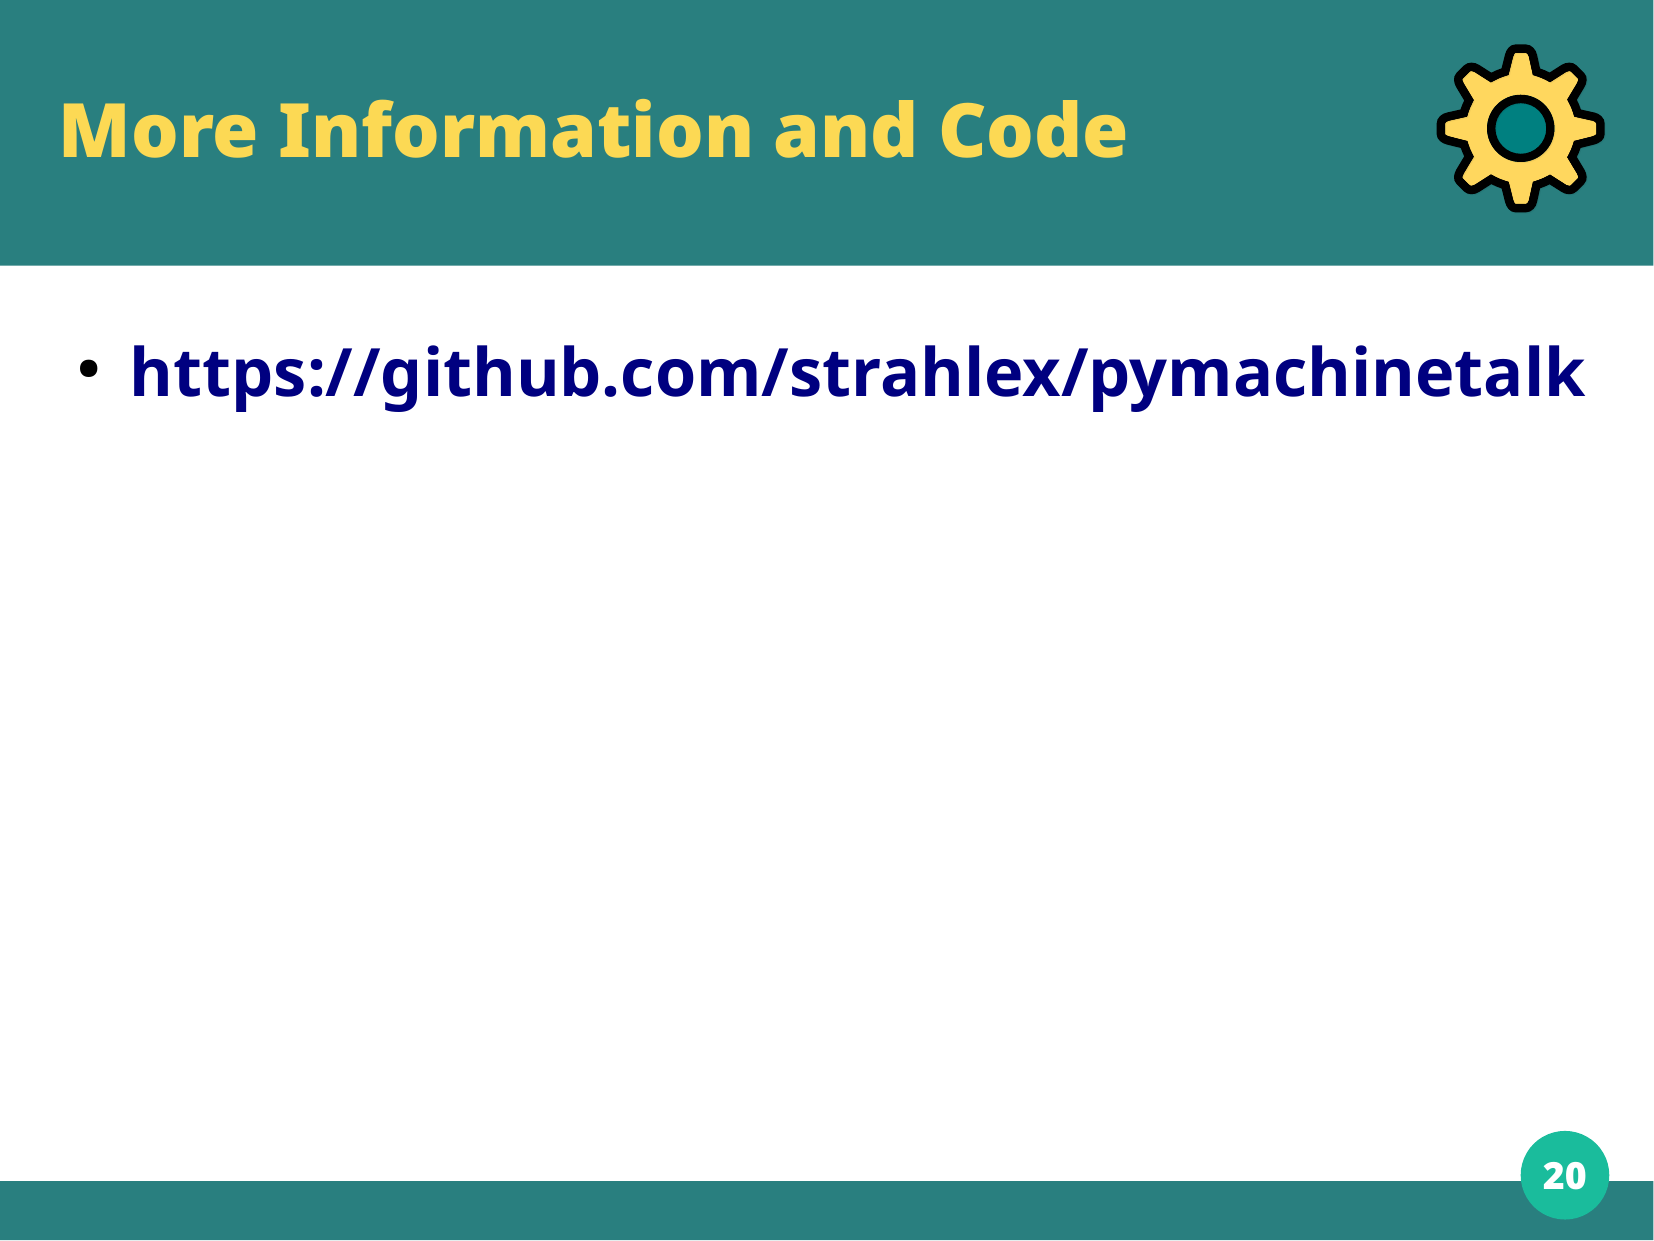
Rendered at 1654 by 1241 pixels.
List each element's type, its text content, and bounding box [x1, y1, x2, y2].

list https://github.com/strahlex/pymachinetalk [59, 324, 1595, 1152]
title More Information and Code [59, 49, 1595, 207]
